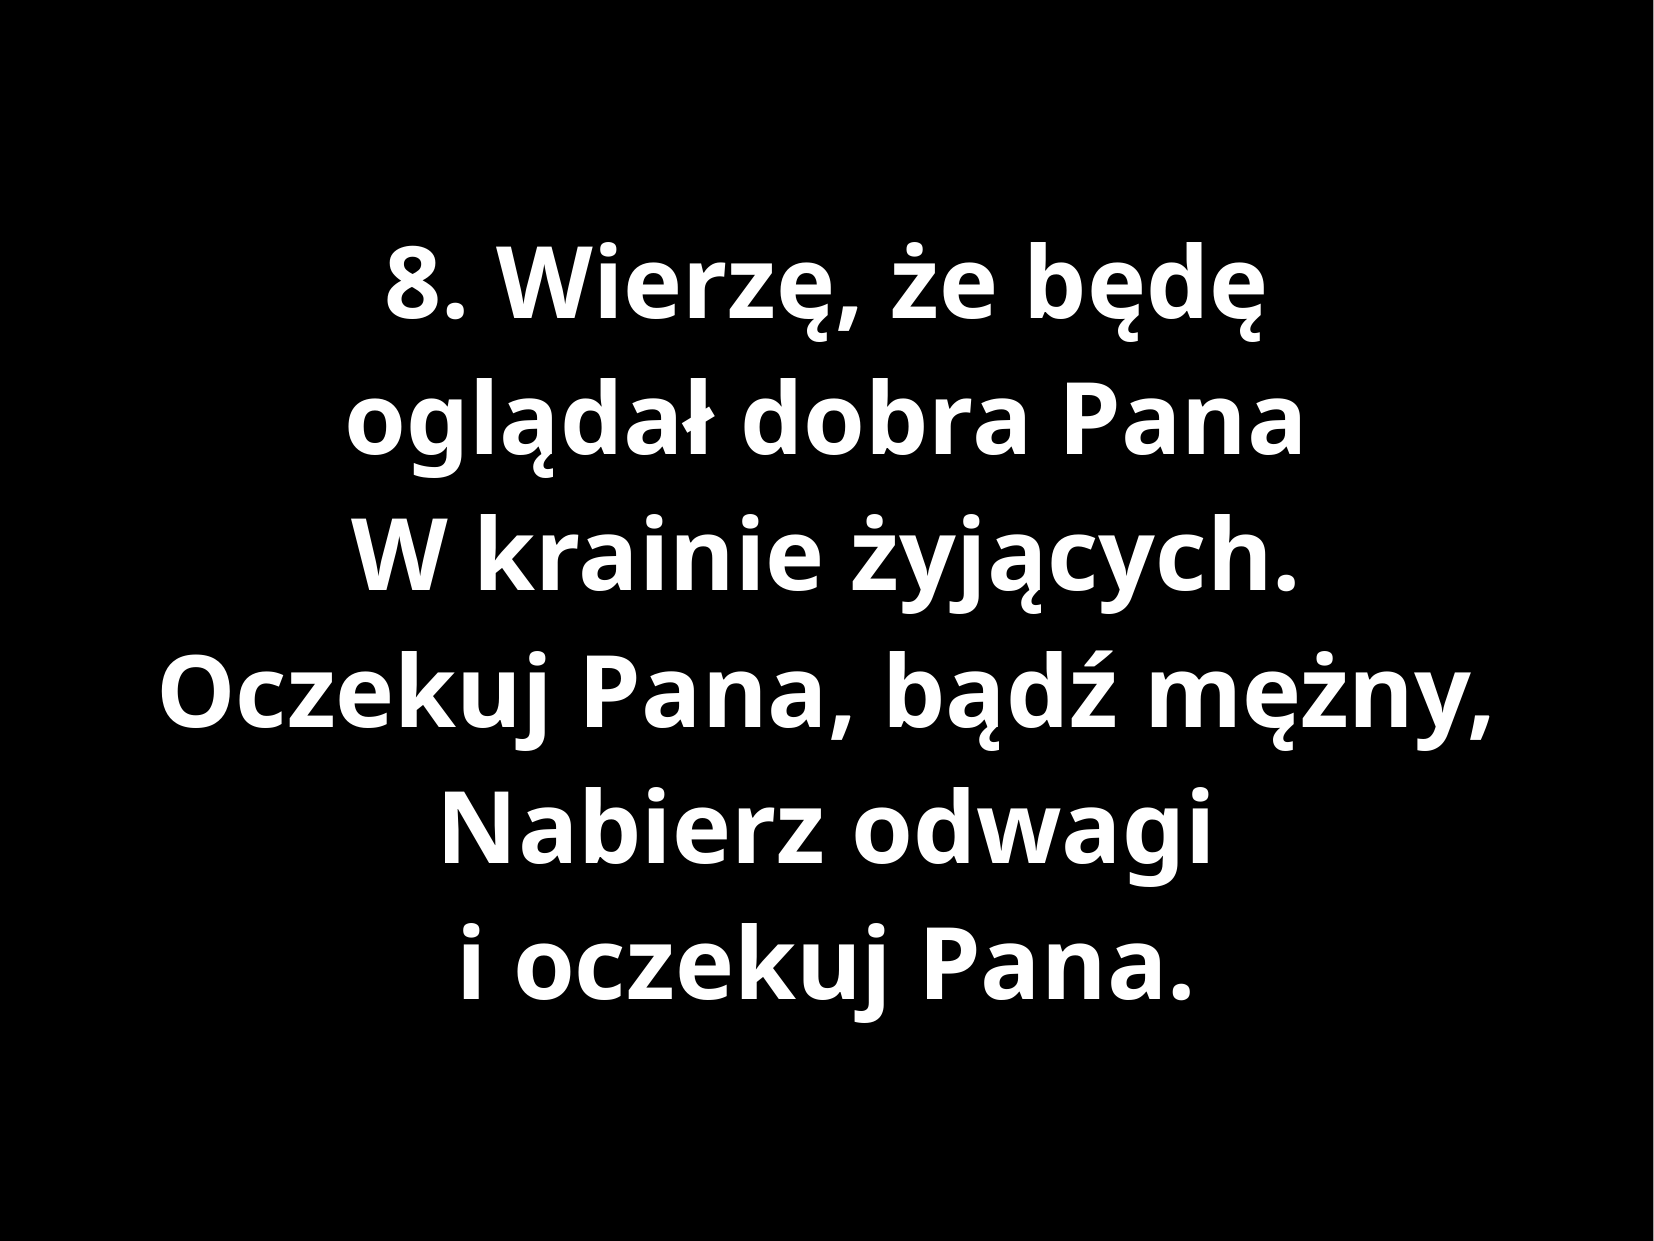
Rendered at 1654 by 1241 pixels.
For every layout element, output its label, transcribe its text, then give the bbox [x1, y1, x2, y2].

title 8. Wierzę, że będę oglądał dobra Pana W krainie żyjących. Oczekuj Pana, bądź mężny, Nabierz odwagi i oczekuj Pana. [0, 0, 1654, 1241]
